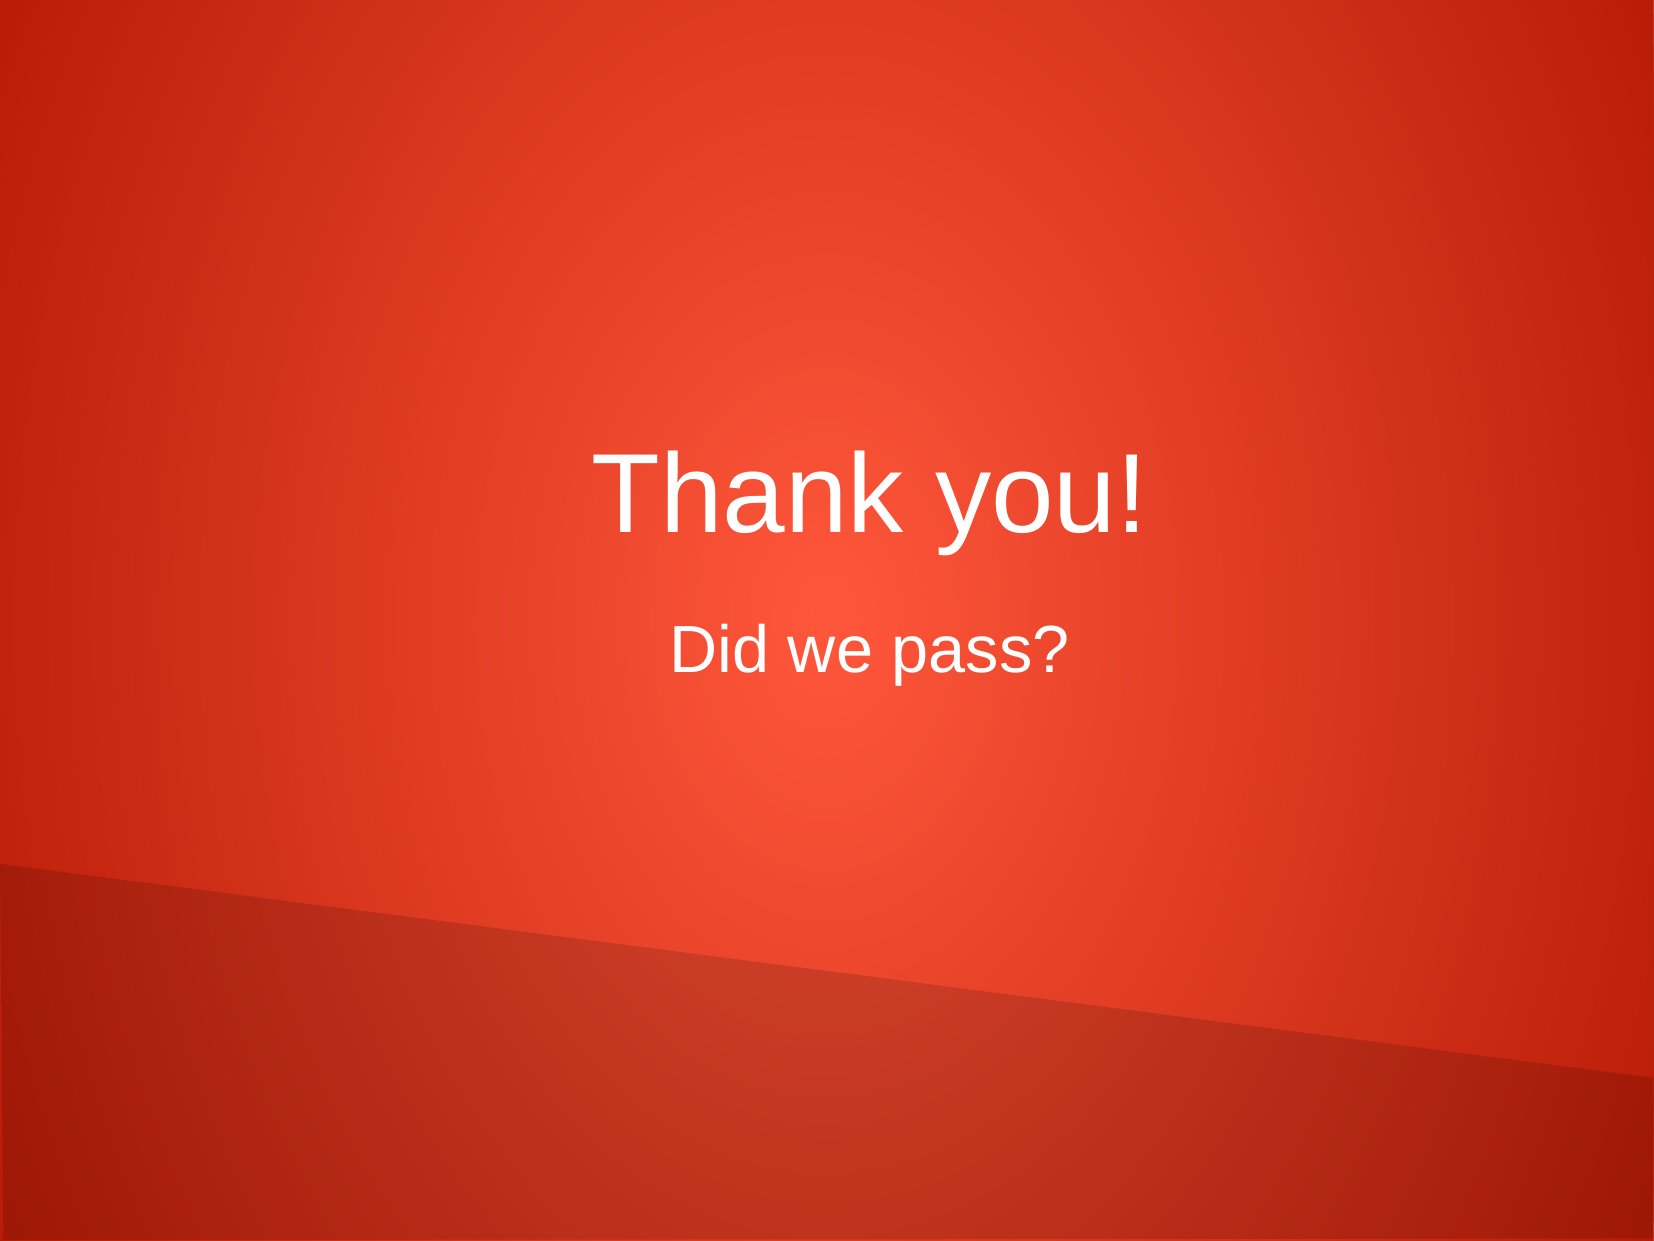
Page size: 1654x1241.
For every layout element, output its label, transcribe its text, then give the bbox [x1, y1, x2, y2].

list Thank you! Did we pass? [90, 30, 1579, 751]
